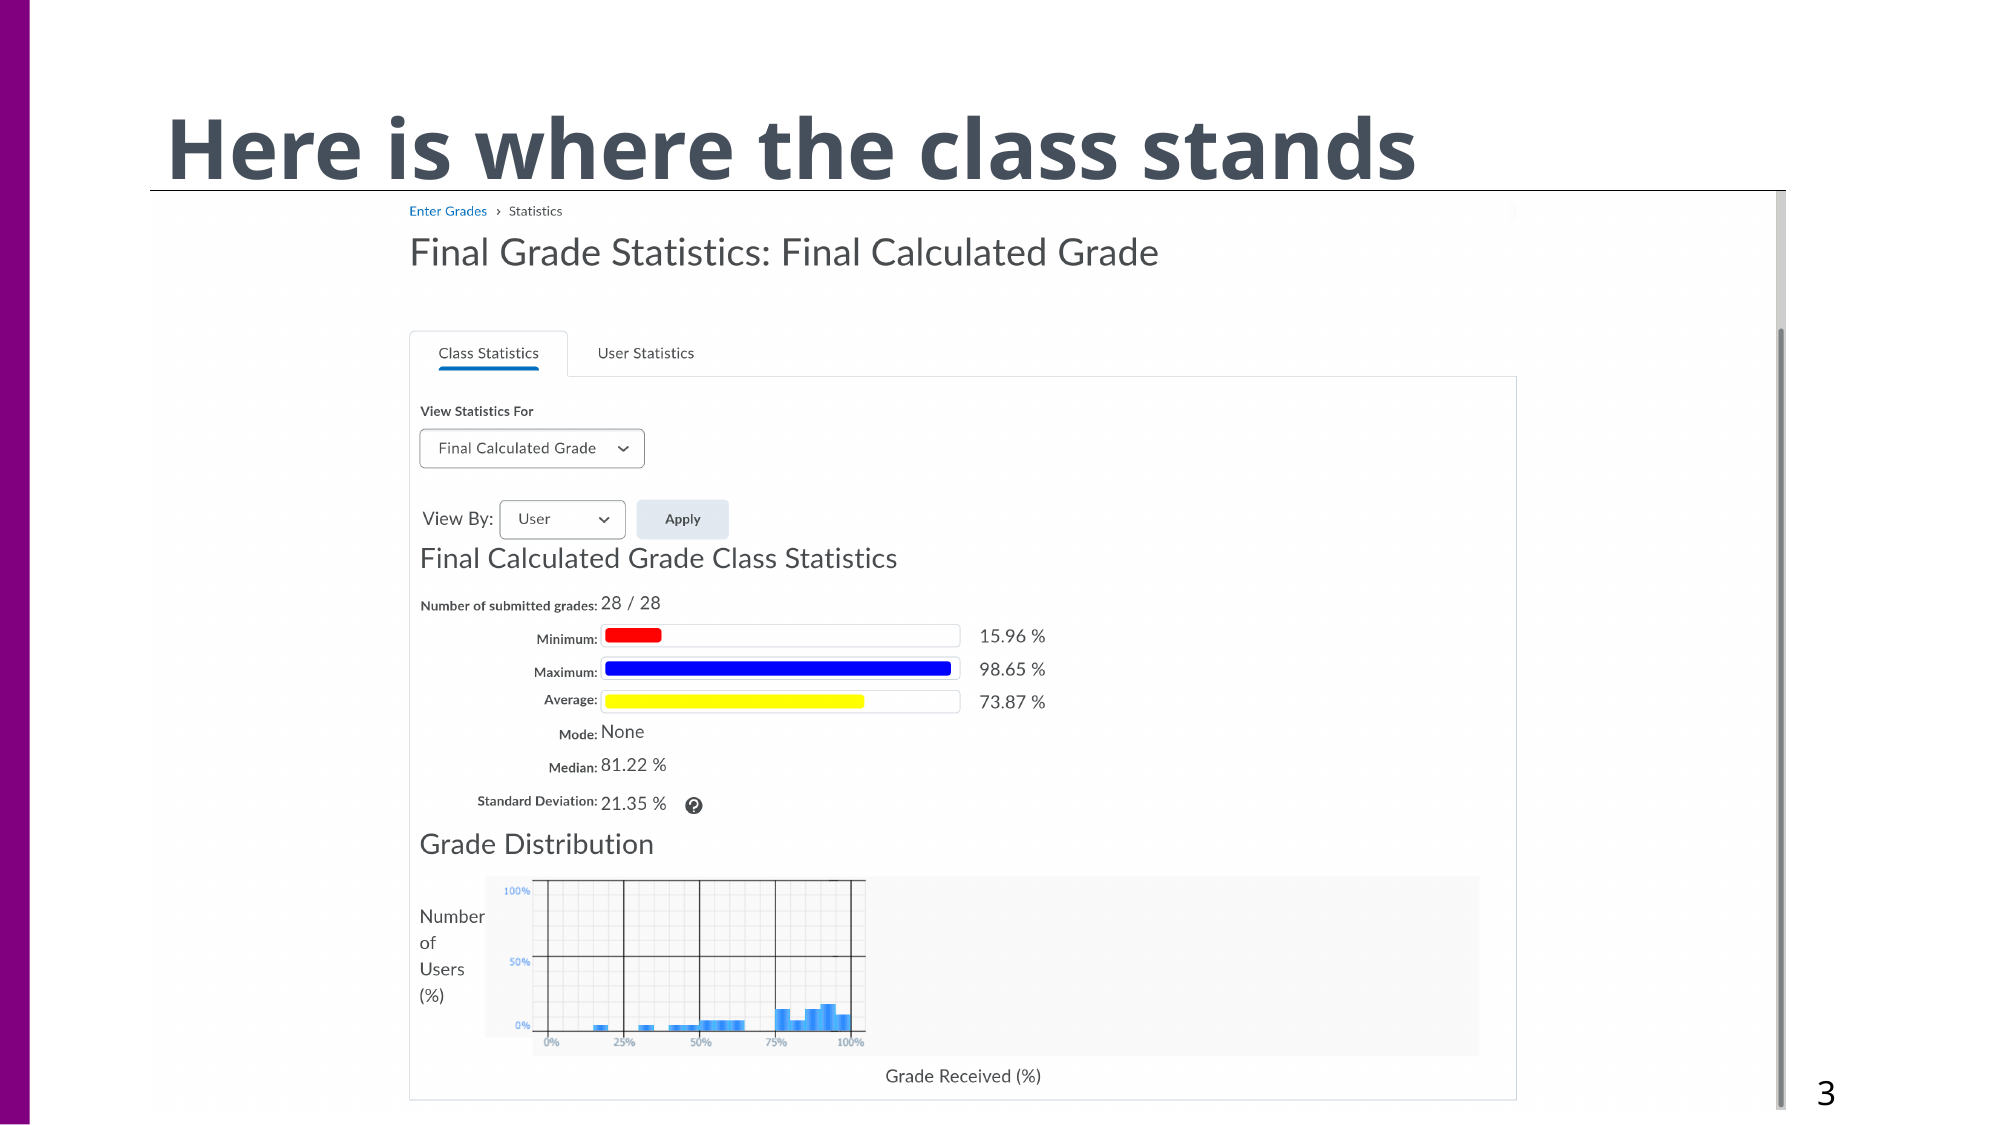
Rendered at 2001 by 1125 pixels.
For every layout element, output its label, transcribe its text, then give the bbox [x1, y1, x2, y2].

picture [150, 190, 1786, 1111]
text_box Here is where the class stands [151, 0, 1849, 212]
